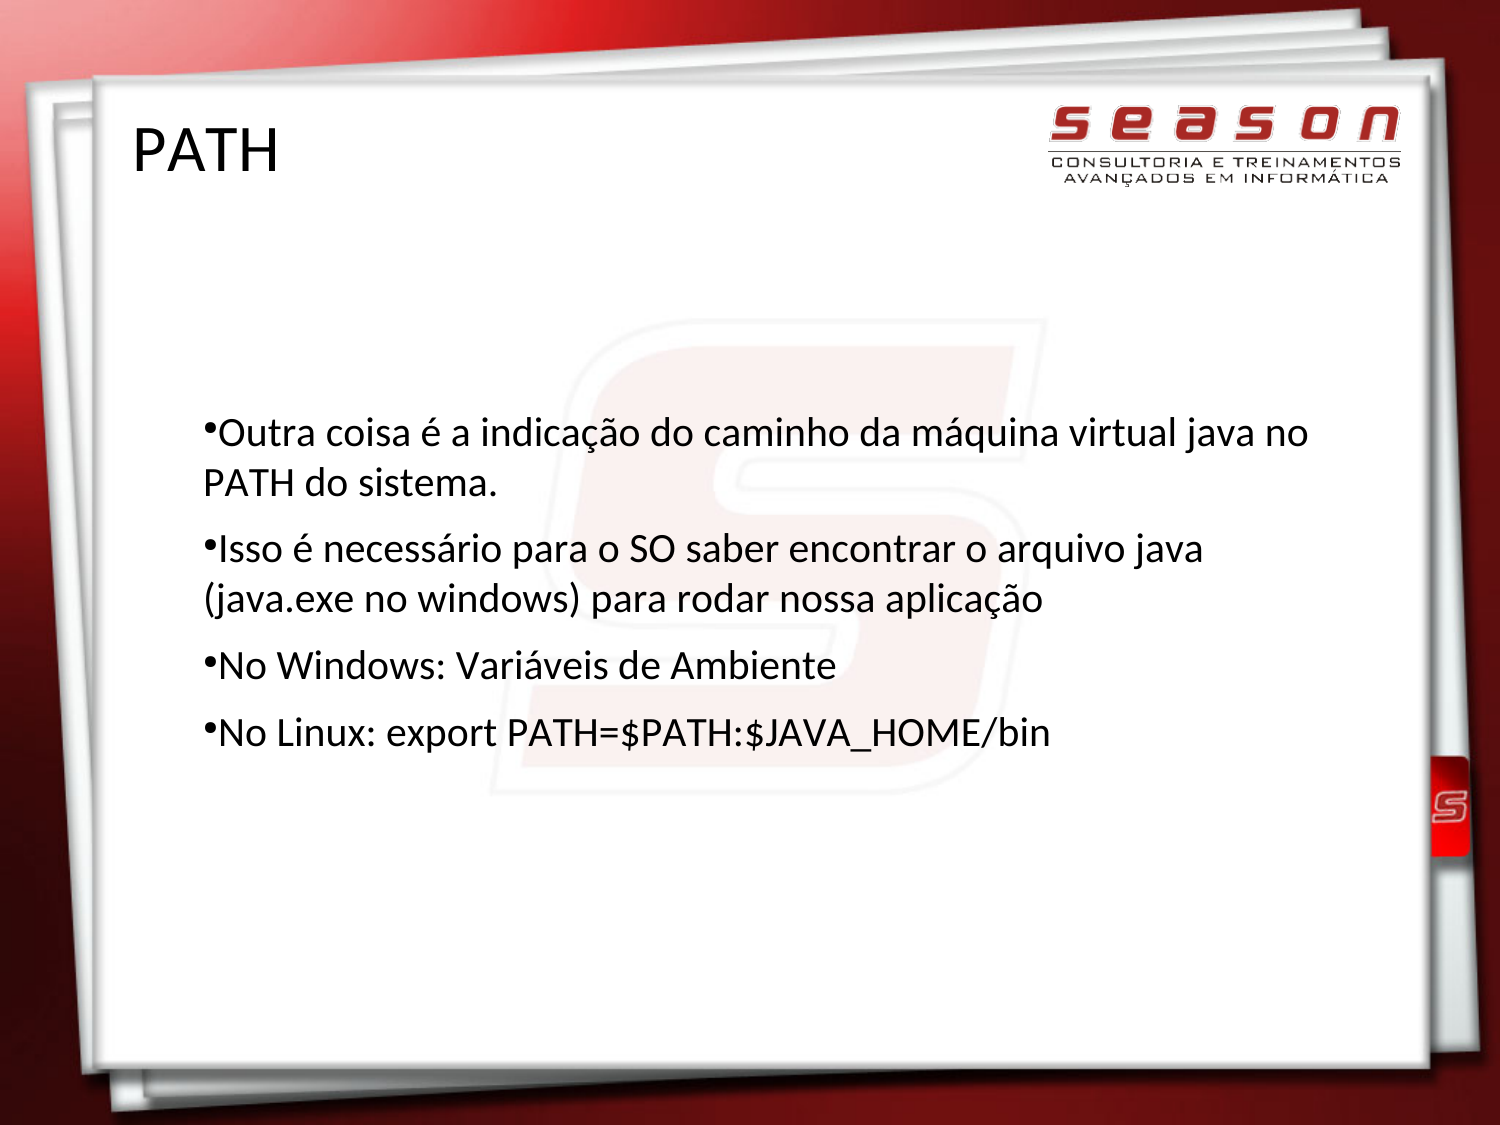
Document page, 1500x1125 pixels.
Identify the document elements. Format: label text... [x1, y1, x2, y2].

title PATH [118, 33, 1394, 257]
picture [0, 0, 1500, 1125]
text_box Outra coisa é a indicação do caminho da máquina virtual java no PATH do sistema. Isso é necessário para o SO saber encontrar o arquivo java (java.exe no windows) para rodar nossa aplicação No Windows: Variáveis de Ambiente No Linux: export PATH=$PATH:$JAVA_HOME/bin [203, 311, 1323, 848]
